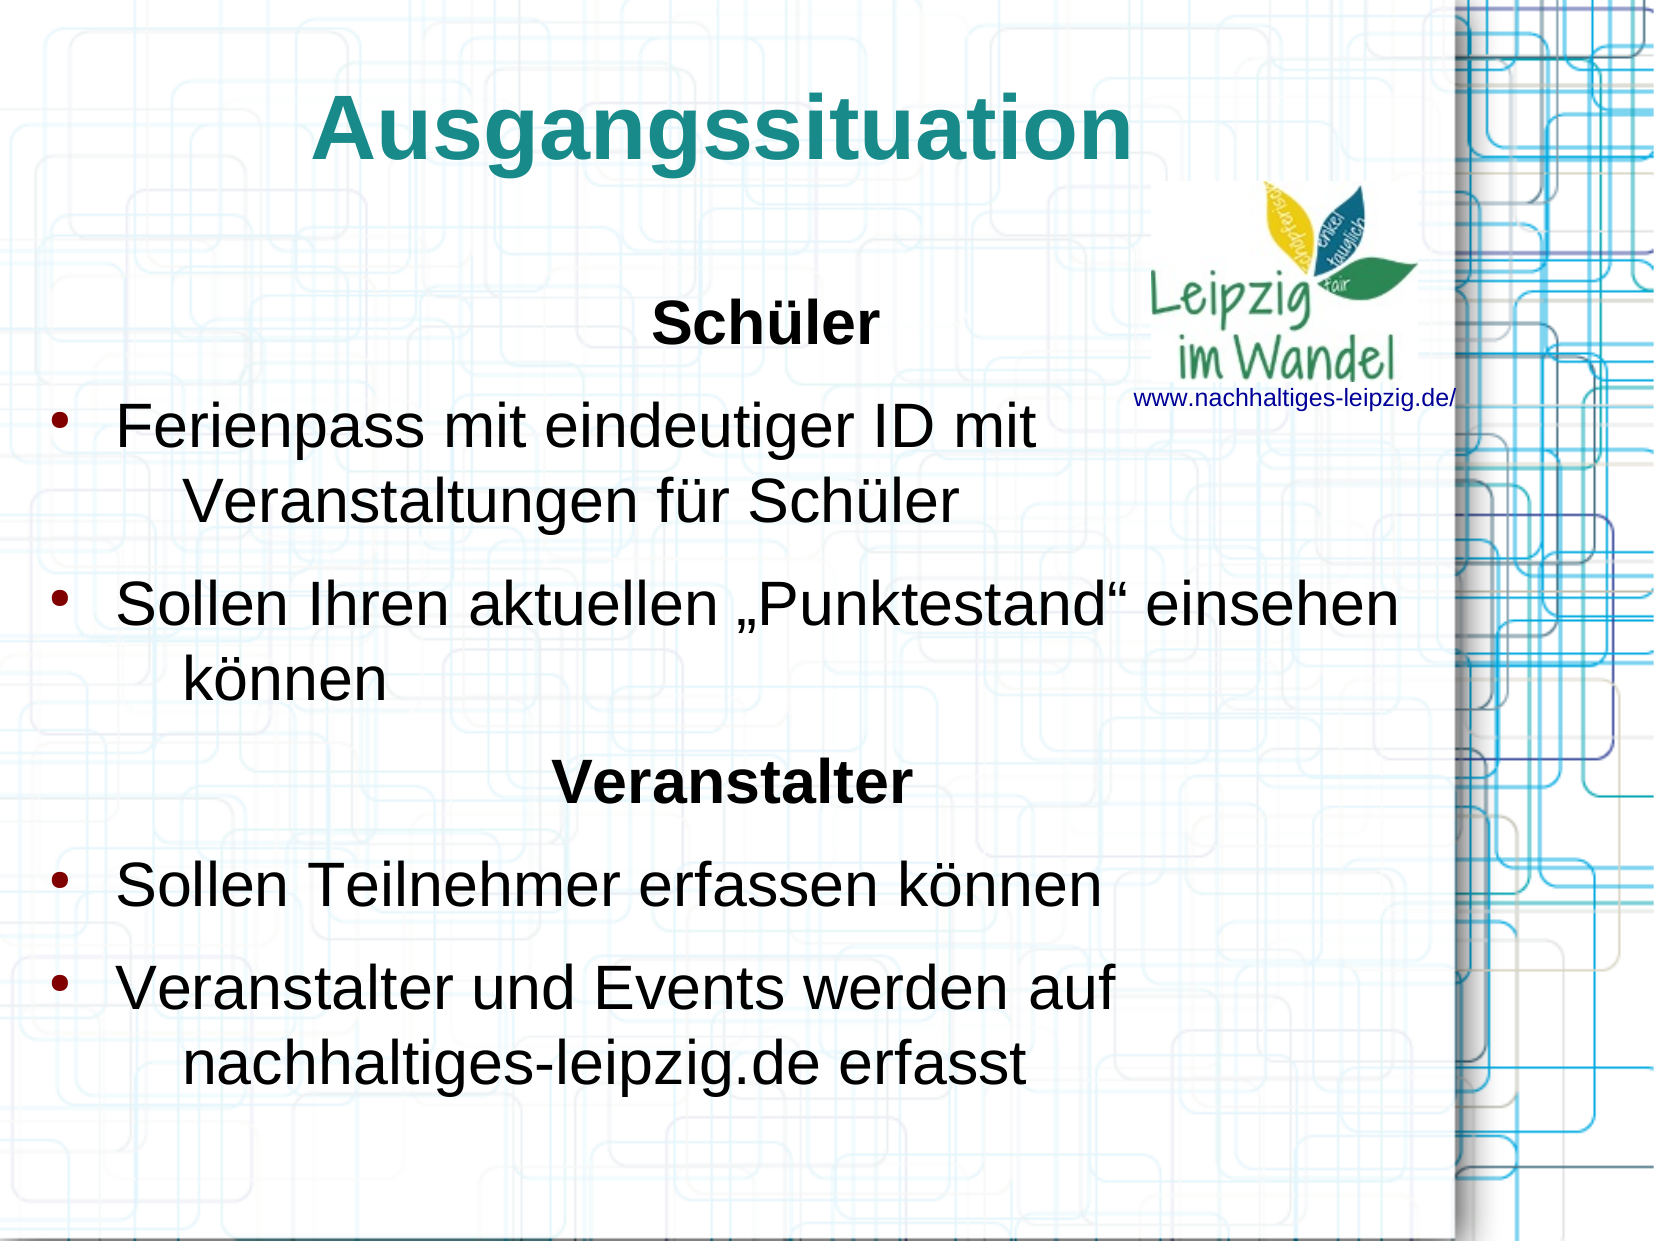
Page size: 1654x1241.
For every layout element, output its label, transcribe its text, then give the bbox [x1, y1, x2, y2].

picture [1151, 181, 1418, 381]
list www.nachhaltiges-leipzig.de/ [1133, 381, 1537, 860]
title Ausgangssituation [17, 19, 1430, 227]
list Schüler Ferienpass mit eindeutiger ID mit Veranstaltungen für Schüler Sollen Ihren aktuellen „Punktestand“ einsehen können Veranstalter Sollen Teilnehmer erfassen können Veranstalter und Events werden auf nachhaltiges-leipzig.de erfasst [26, 281, 1418, 1103]
